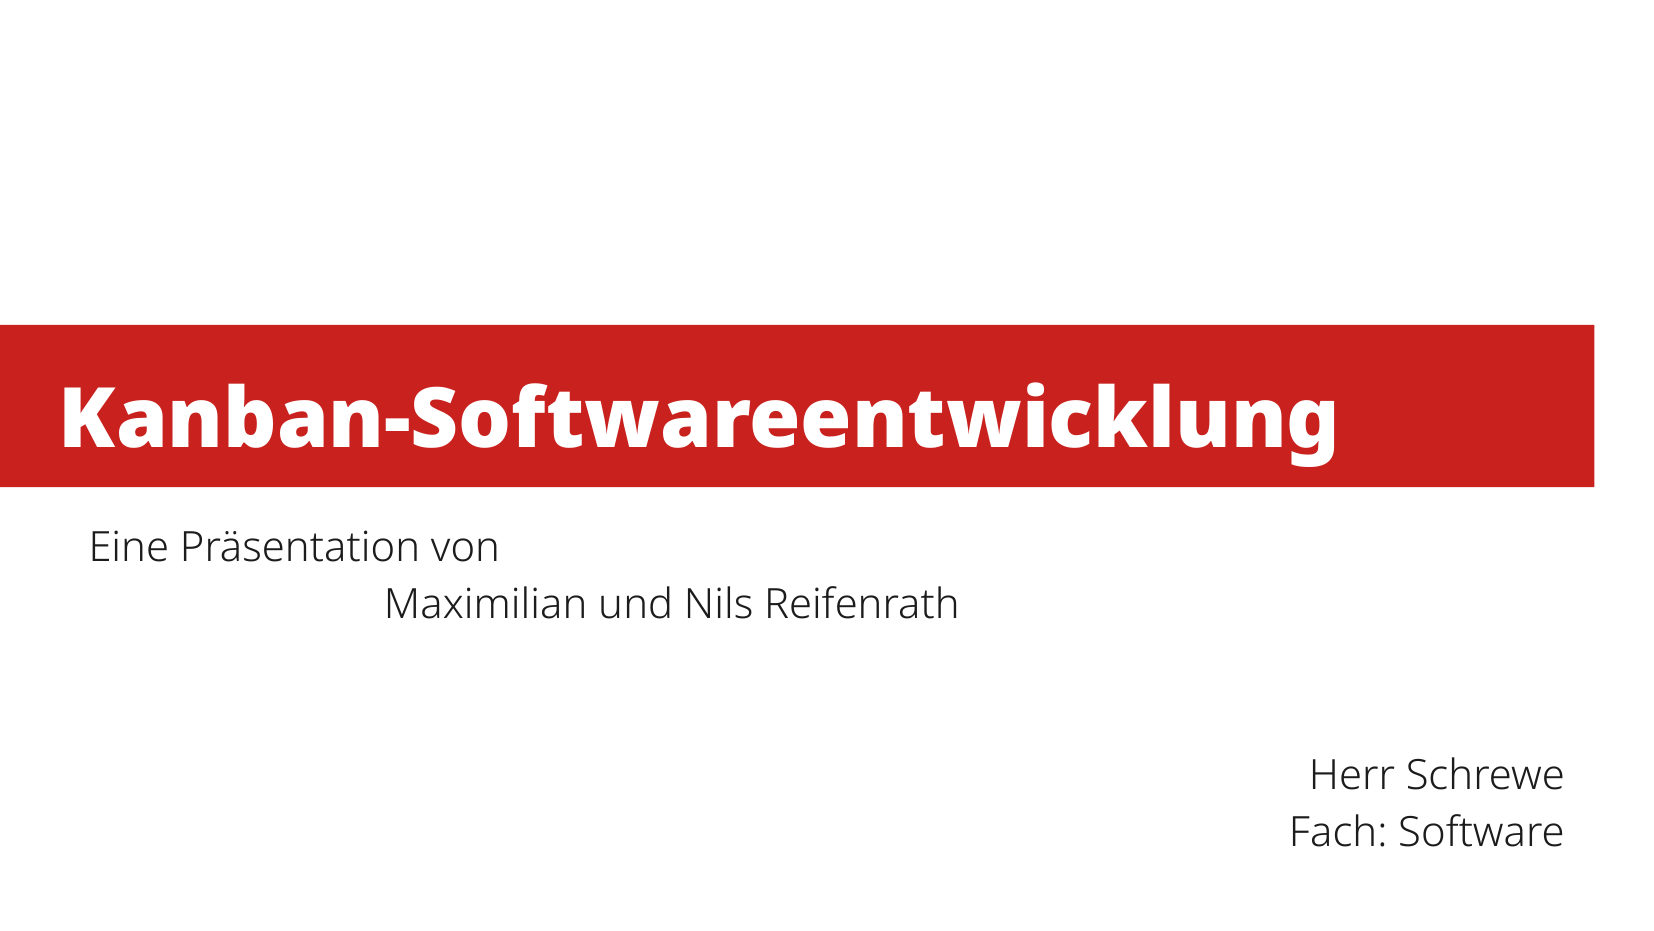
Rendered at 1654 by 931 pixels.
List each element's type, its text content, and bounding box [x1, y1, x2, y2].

subtitle Eine Präsentation von Maximilian und Nils Reifenrath Herr Schrewe Fach: Software [88, 516, 1565, 827]
title Kanban-Softwareentwicklung [59, 354, 1565, 473]
